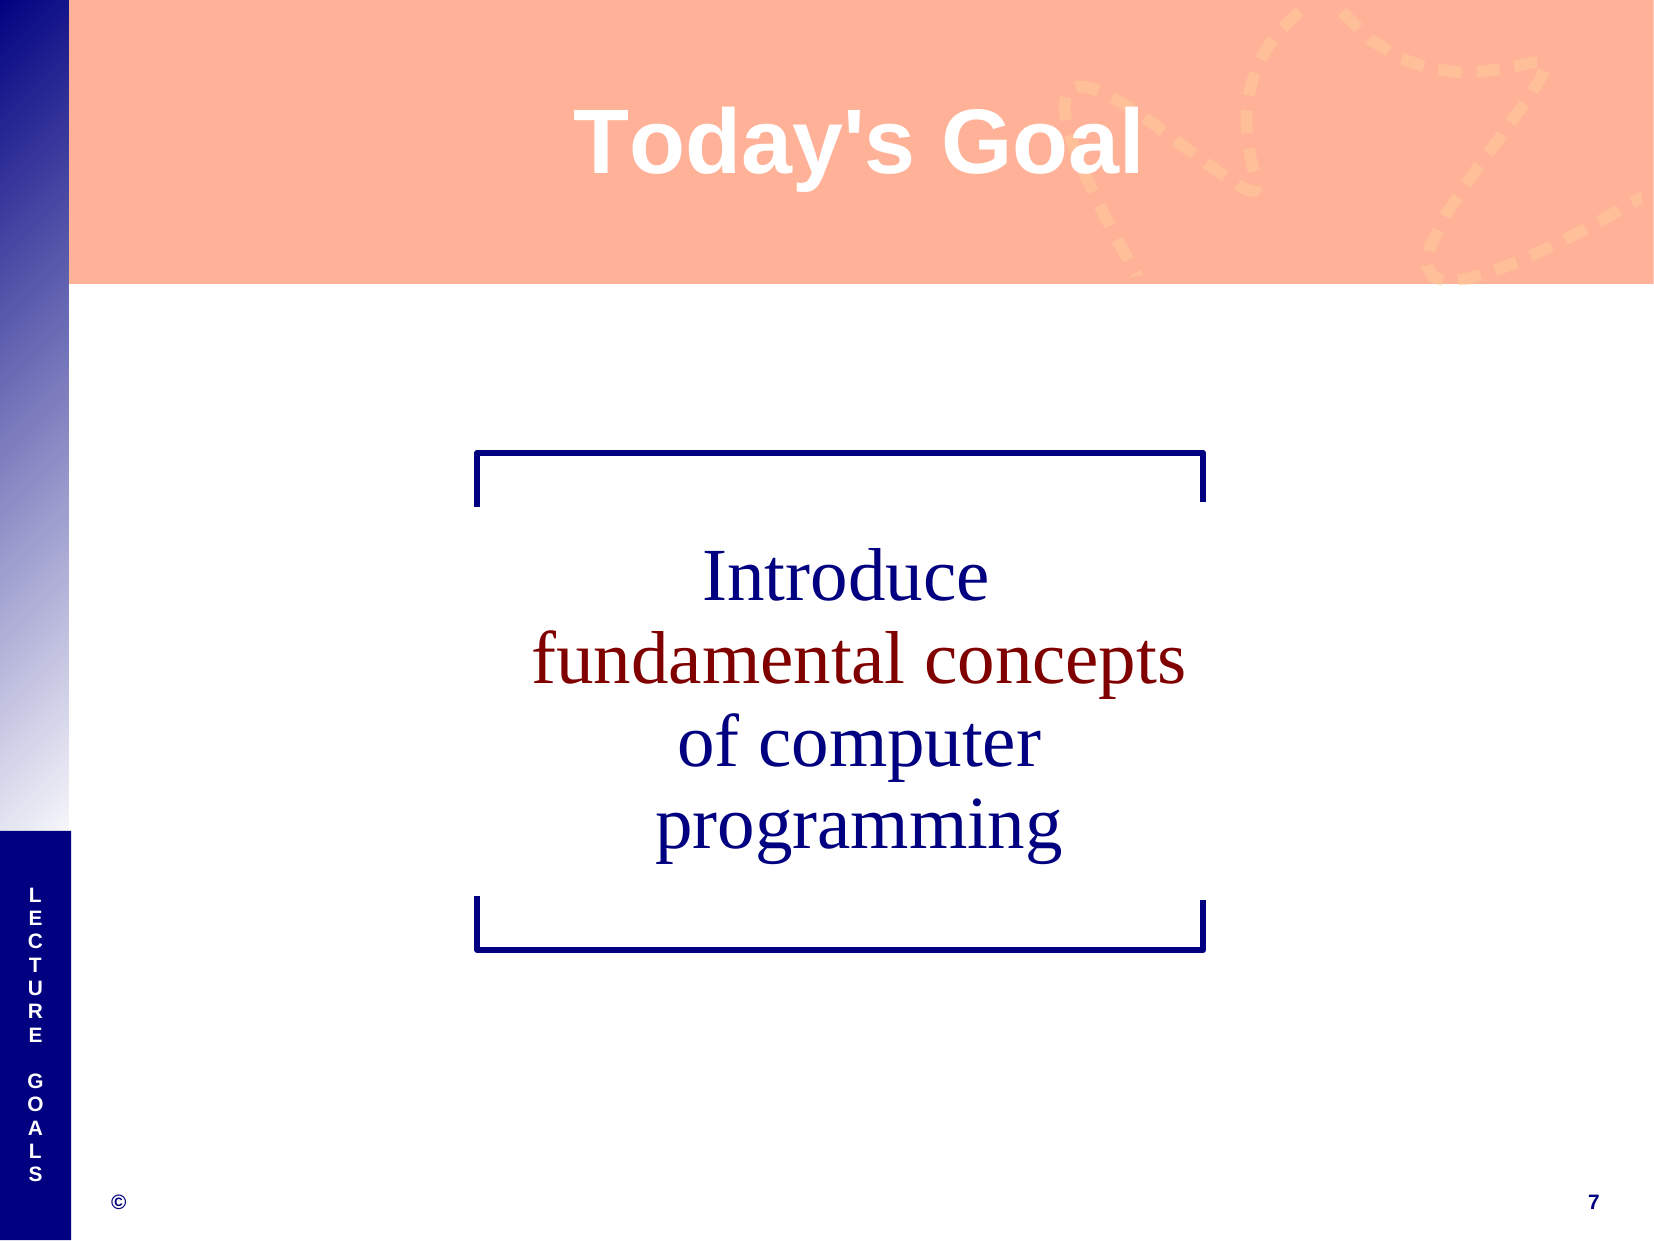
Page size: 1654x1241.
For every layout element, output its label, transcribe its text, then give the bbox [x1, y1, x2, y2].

text_box Introduce fundamental concepts of computer programming [490, 416, 1191, 982]
title Today's Goal [102, 37, 1617, 246]
text_box L E C T U R E G O A L S [0, 829, 71, 1241]
